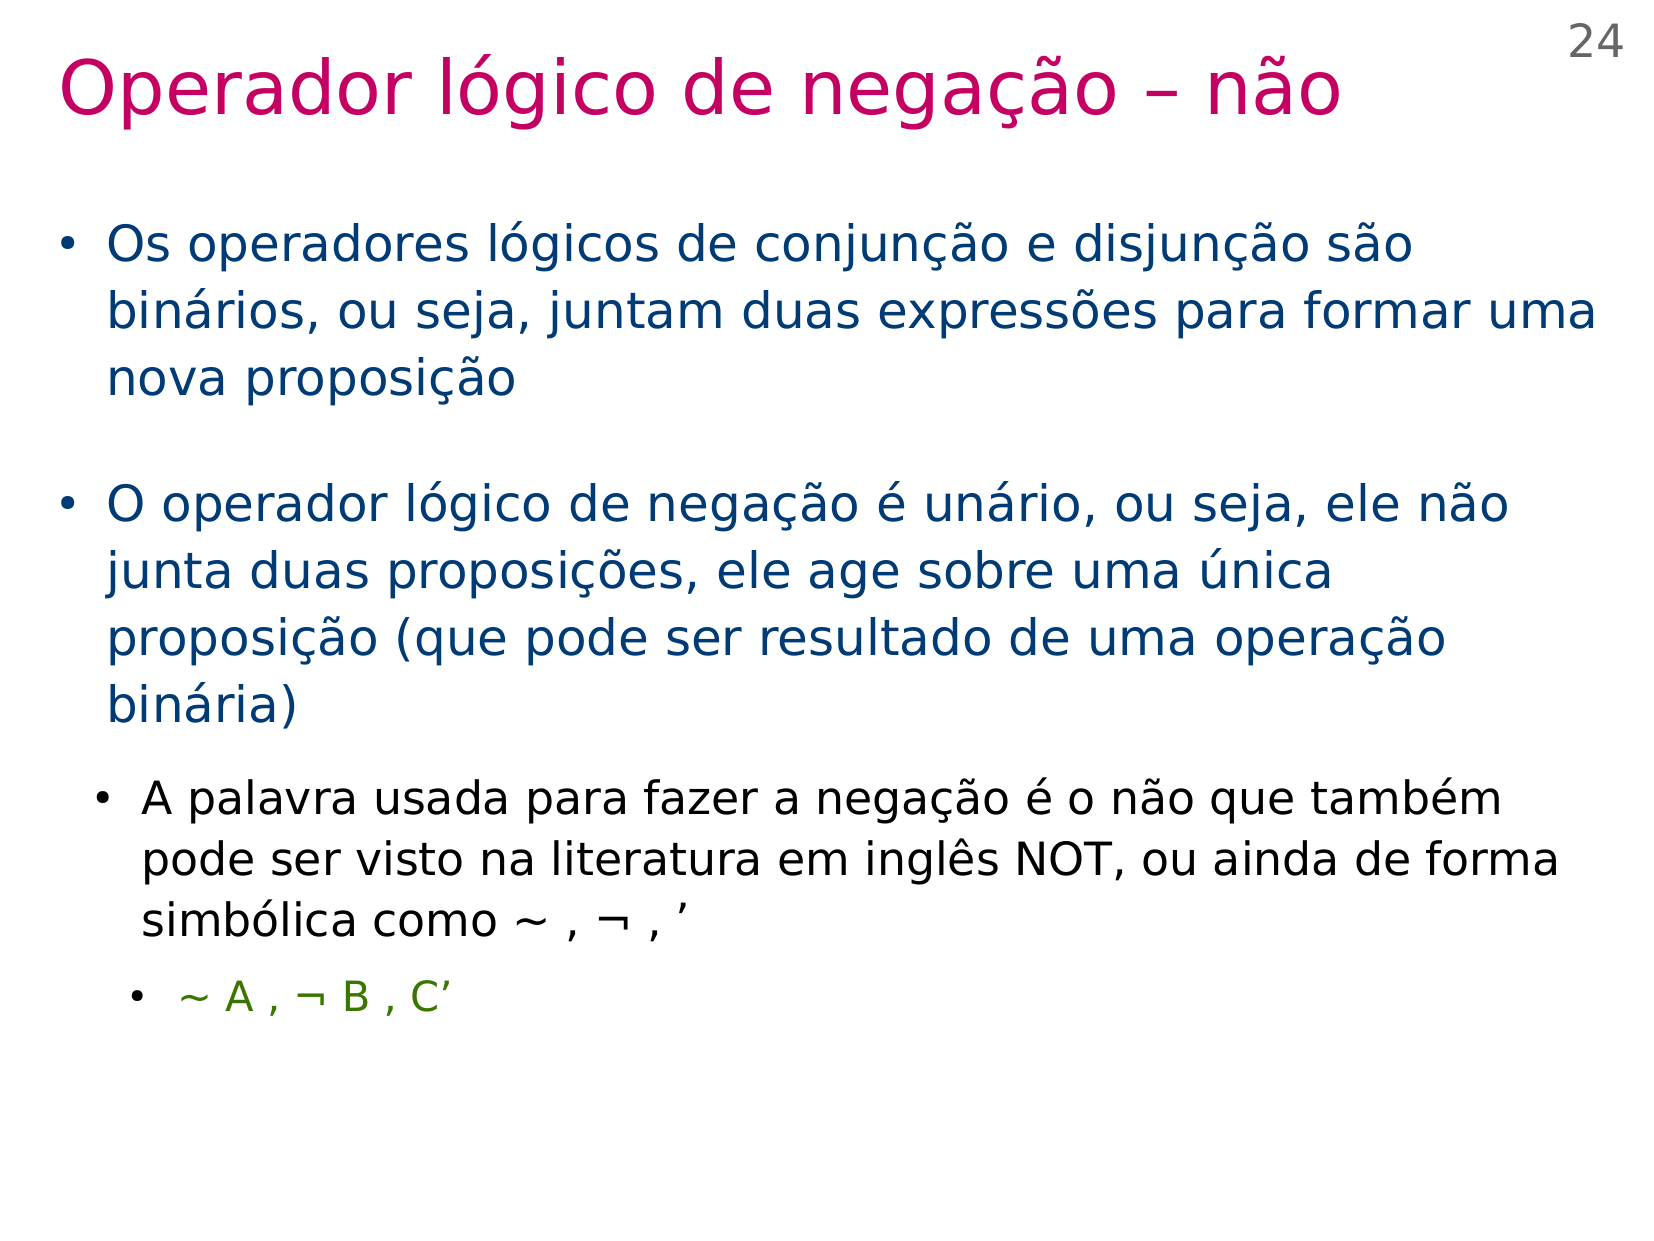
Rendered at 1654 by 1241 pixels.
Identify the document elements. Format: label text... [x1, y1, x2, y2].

list Os operadores lógicos de conjunção e disjunção são binários, ou seja, juntam duas expressões para formar uma nova proposição O operador lógico de negação é unário, ou seja, ele não junta duas proposições, ele age sobre uma única proposição (que pode ser resultado de uma operação binária) A palavra usada para fazer a negação é o não que também pode ser visto na literatura em inglês NOT, ou ainda de forma simbólica como ~ , ¬ , ’ ~ A , ¬ B , C’ [59, 206, 1625, 1211]
title Operador lógico de negação – não [59, 29, 1625, 148]
